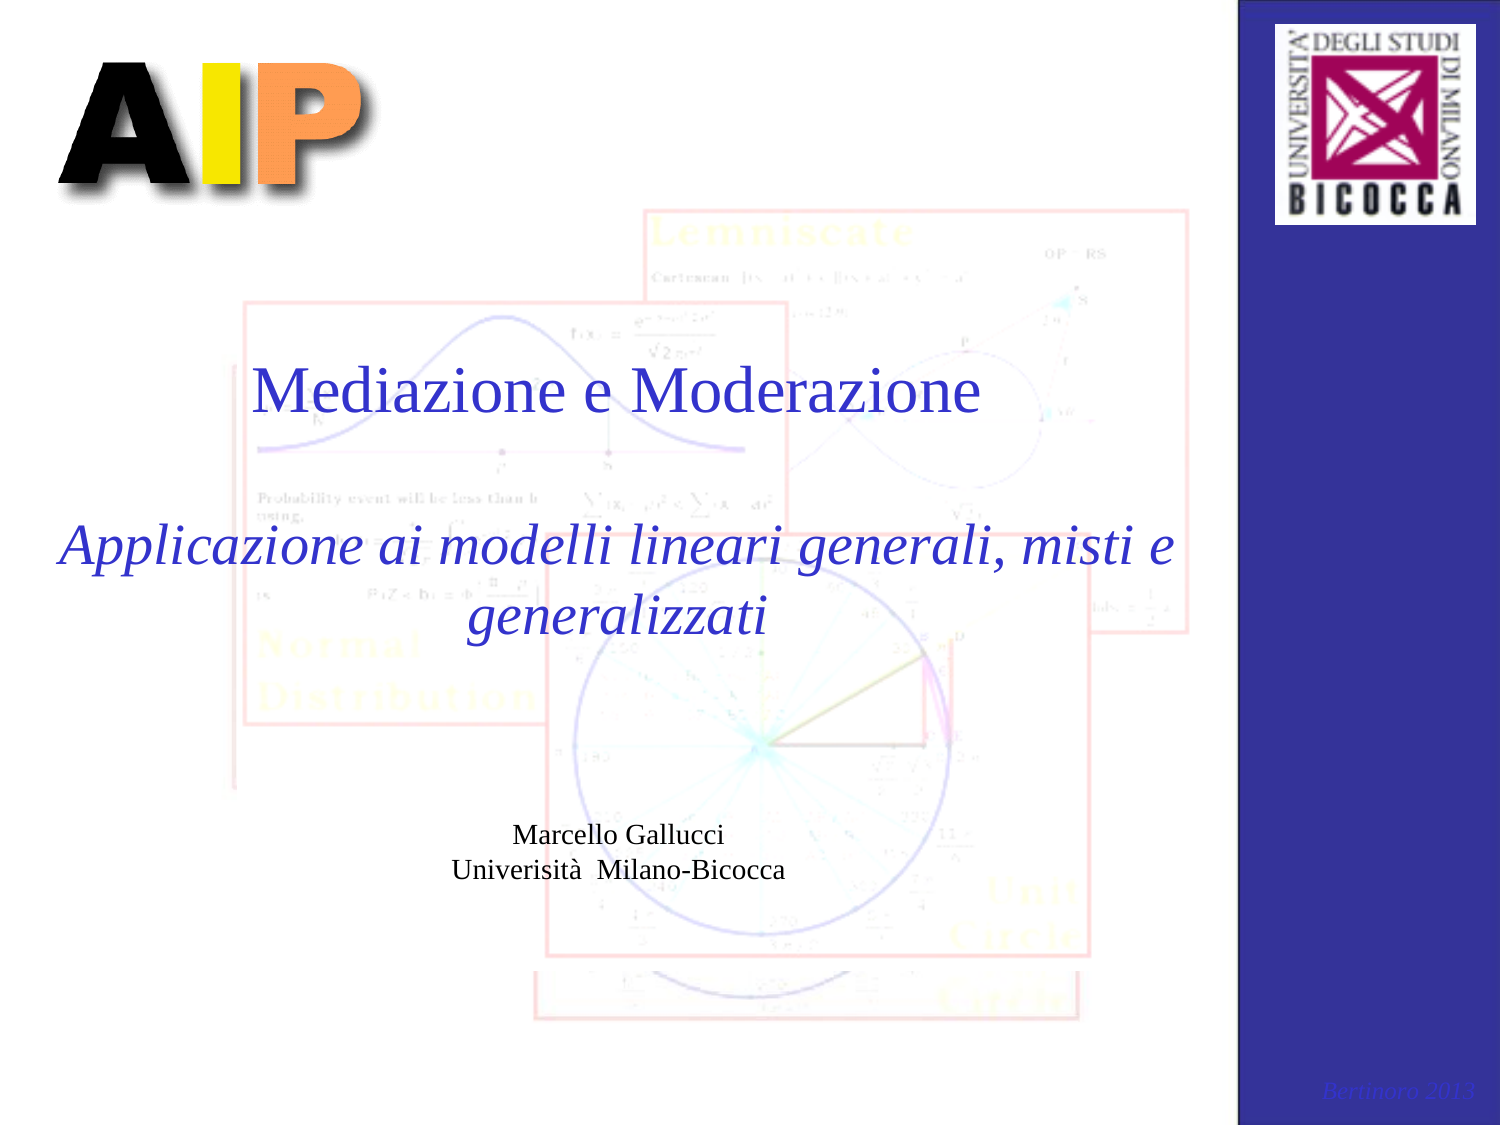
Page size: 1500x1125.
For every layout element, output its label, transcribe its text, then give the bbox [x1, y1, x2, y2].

text_box Marcello Gallucci Univerisità Milano-Bicocca [0, 799, 1238, 900]
title Mediazione e Moderazione Applicazione ai modelli lineari generali, misti e generalizzati [18, 338, 1218, 654]
picture [0, 0, 1500, 1125]
text_box Bertinoro 2013 [600, 1066, 1491, 1113]
